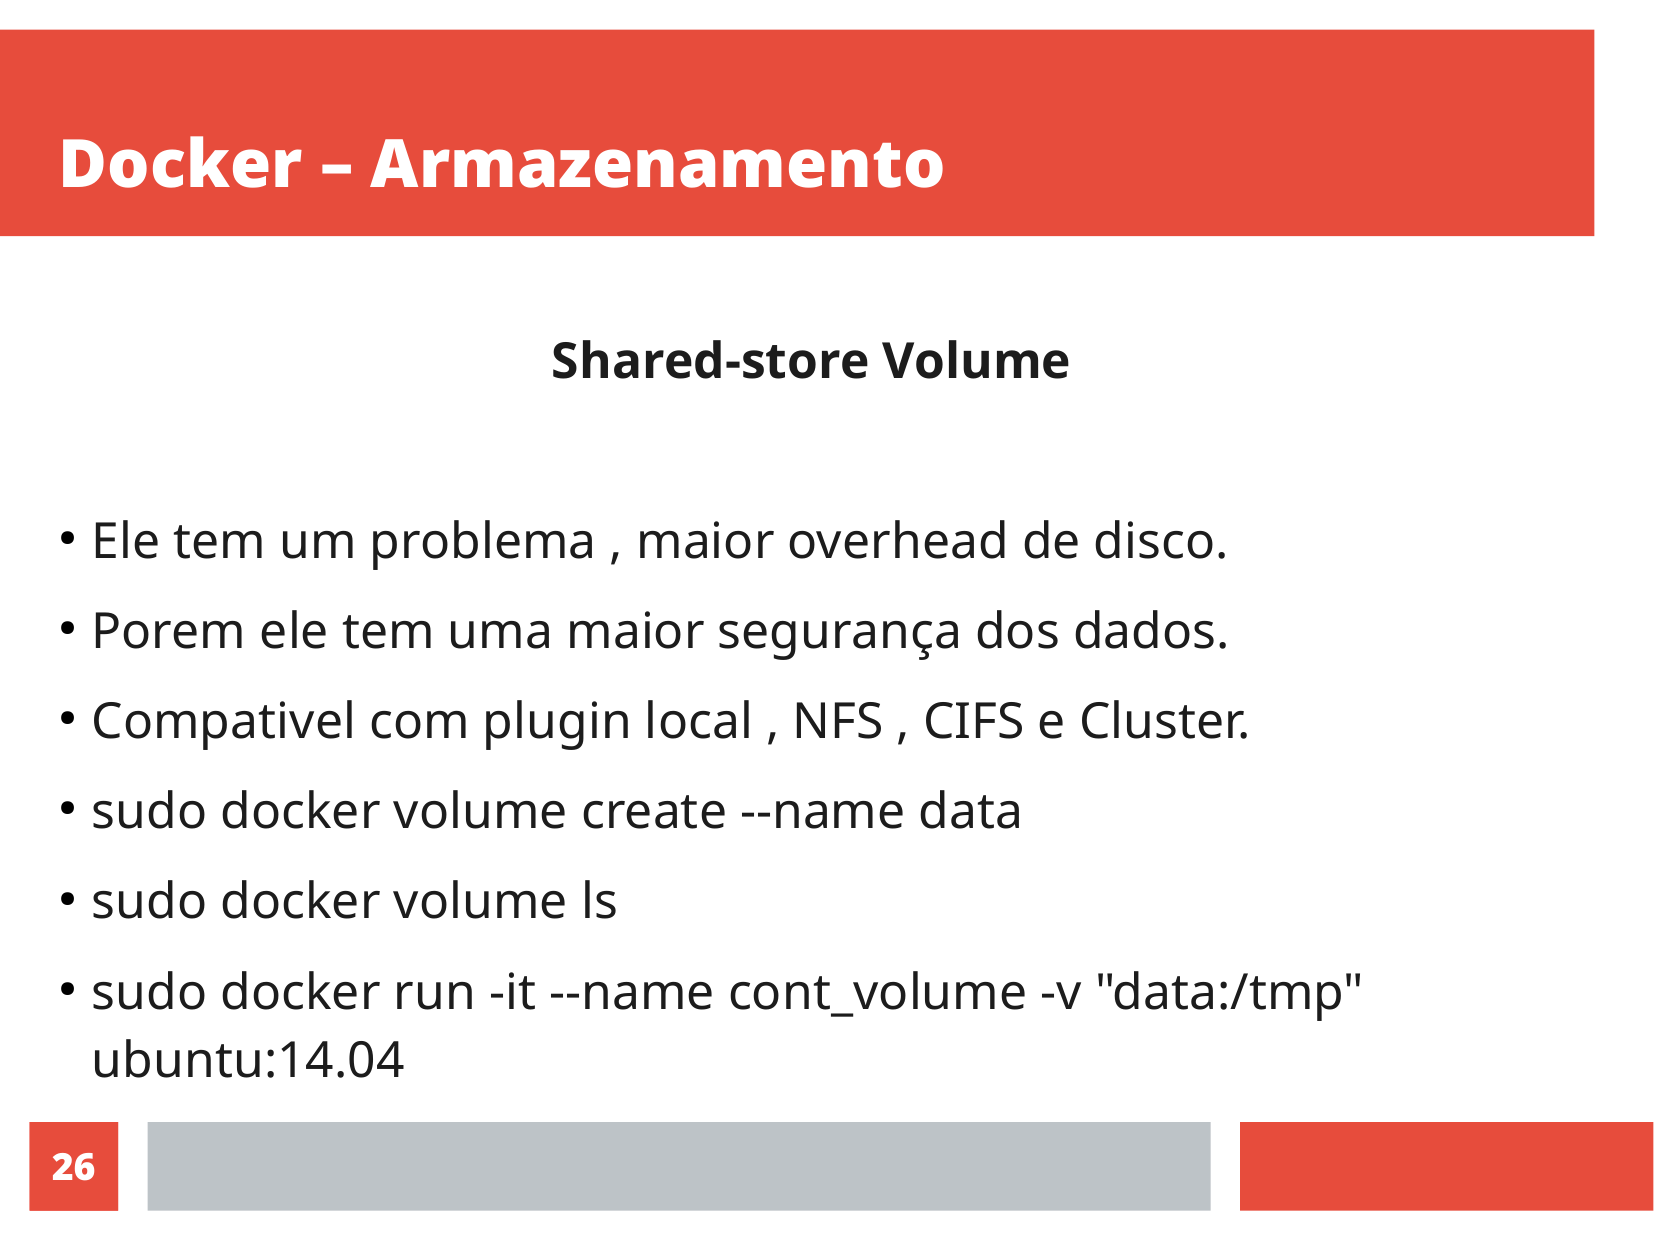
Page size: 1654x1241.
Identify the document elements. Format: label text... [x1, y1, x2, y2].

title Docker – Armazenamento [59, 59, 1595, 207]
list Shared-store Volume Ele tem um problema , maior overhead de disco. Porem ele tem uma maior segurança dos dados. Compativel com plugin local , NFS , CIFS e Cluster. sudo docker volume create --name data sudo docker volume ls sudo docker run -it --name cont_volume -v "data:/tmp" ubuntu:14.04 [59, 324, 1565, 1093]
